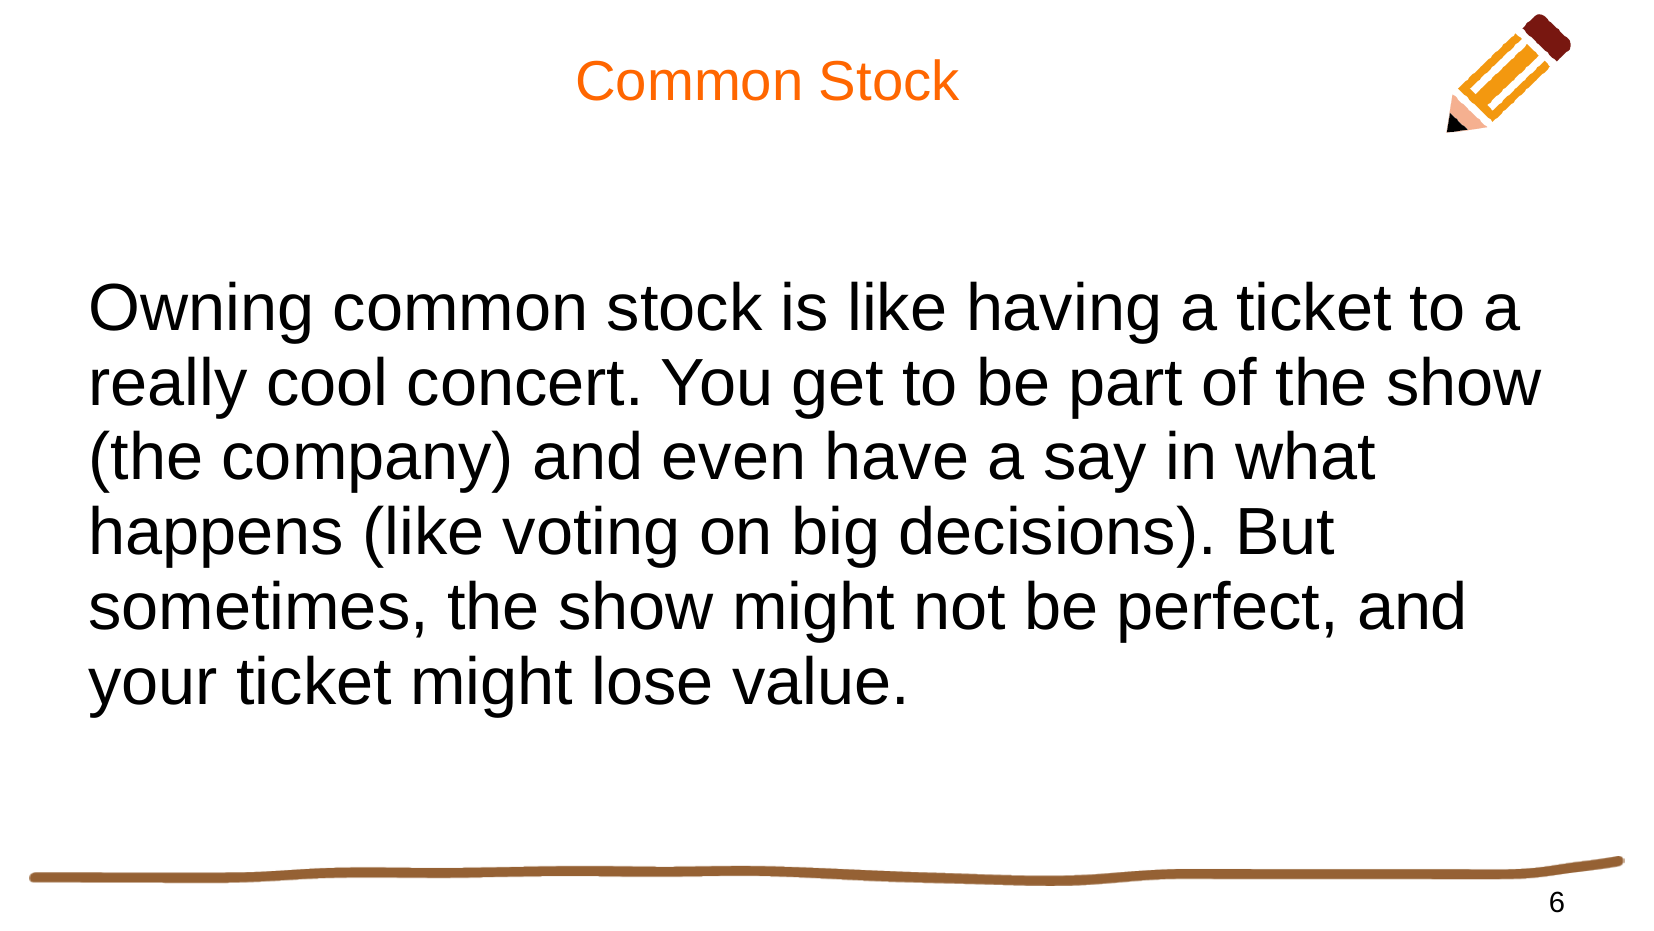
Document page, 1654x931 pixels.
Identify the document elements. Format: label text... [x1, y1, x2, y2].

picture [29, 856, 1625, 886]
picture [1446, 14, 1571, 133]
title Common Stock [88, 29, 1447, 133]
subtitle Owning common stock is like having a ticket to a really cool concert. You get to be part of the show (the company) and even have a say in what happens (like voting on big decisions). But sometimes, the show might not be perfect, and your ticket might lose value. [88, 206, 1565, 857]
